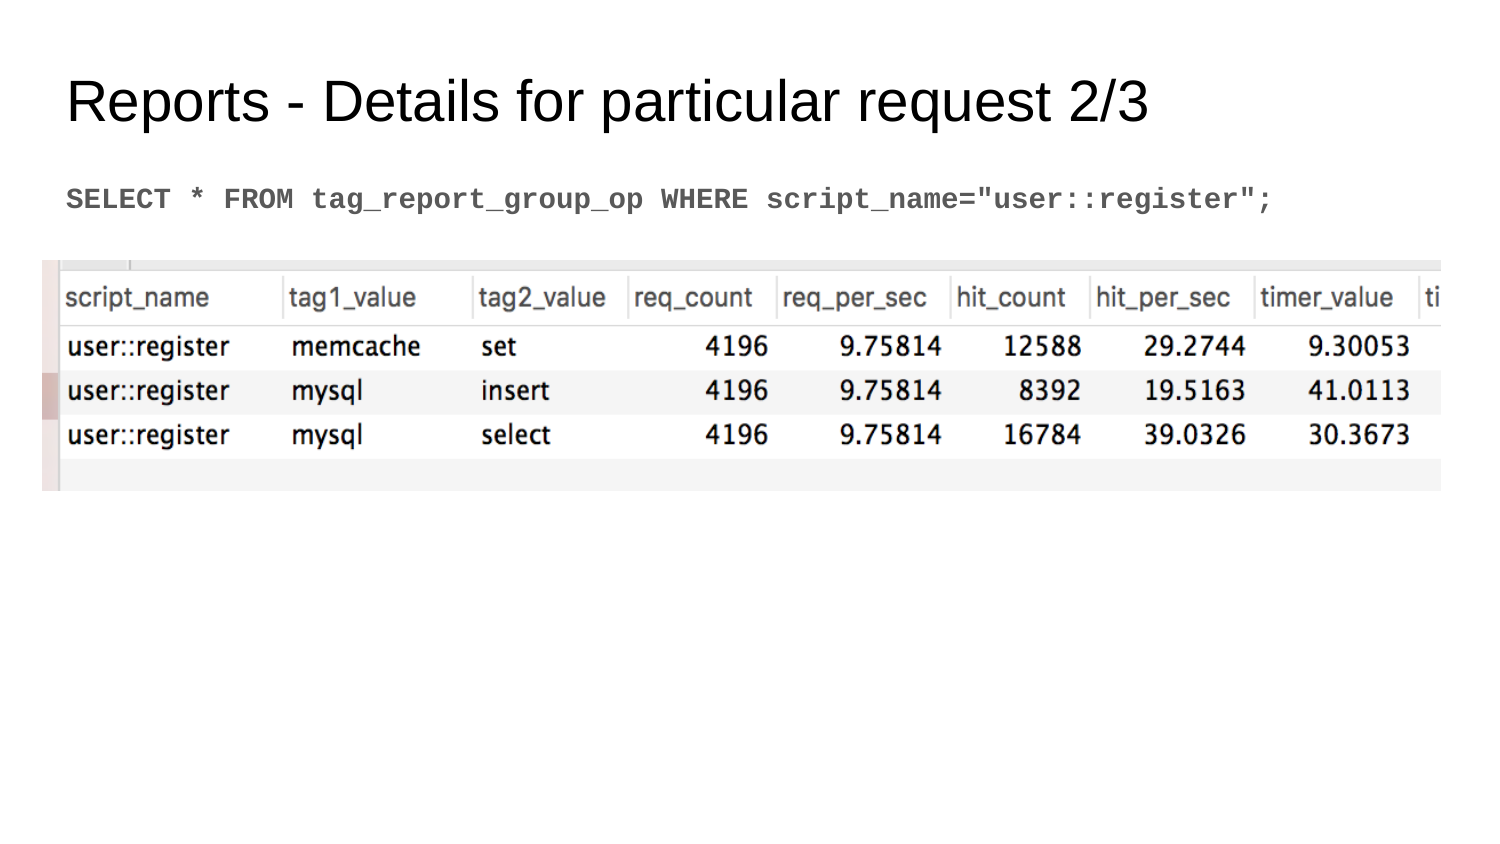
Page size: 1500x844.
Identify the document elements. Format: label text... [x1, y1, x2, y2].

list SELECT * FROM tag_report_group_op WHERE script_name="user::register"; [51, 164, 1449, 725]
picture [42, 260, 1441, 491]
title Reports - Details for particular request 2/3 [51, 48, 1449, 142]
